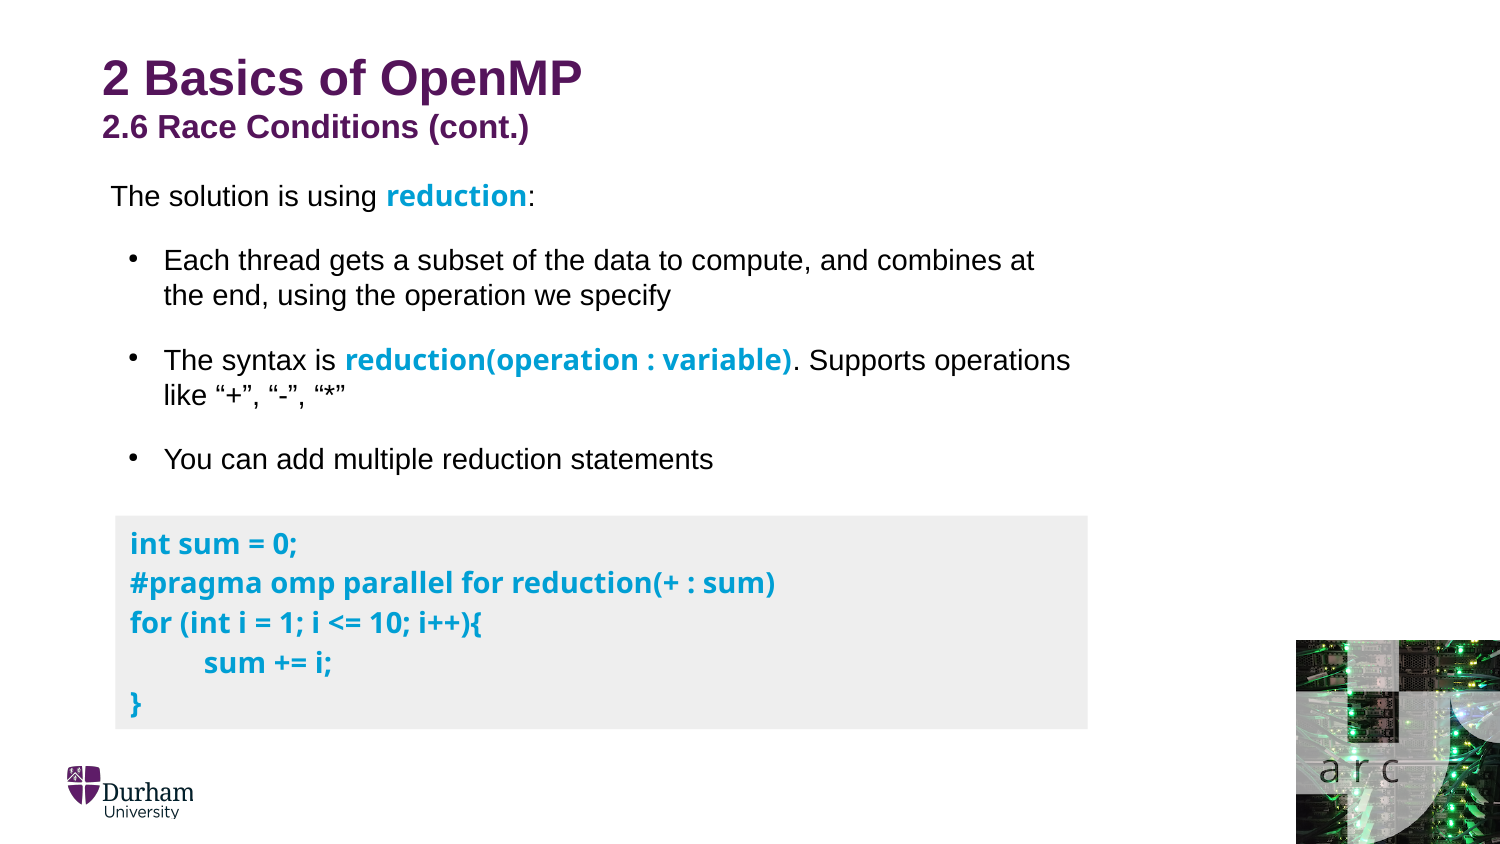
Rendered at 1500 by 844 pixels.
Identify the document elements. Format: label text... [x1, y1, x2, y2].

title 2 Basics of OpenMP 2.6 Race Conditions (cont.) [101, 45, 1399, 187]
text_box int sum = 0; #pragma omp parallel for reduction(+ : sum) for (int i = 1; i <= 10; i++){ sum += i; } [115, 515, 1088, 695]
picture [67, 766, 193, 819]
list The solution is using reduction: Each thread gets a subset of the data to compute, and combines at the end, using the operation we specify The syntax is reduction(operation : variable). Supports operations like “+”, “-”, “*” You can add multiple reduction statements [110, 177, 1079, 515]
picture [1296, 640, 1500, 844]
